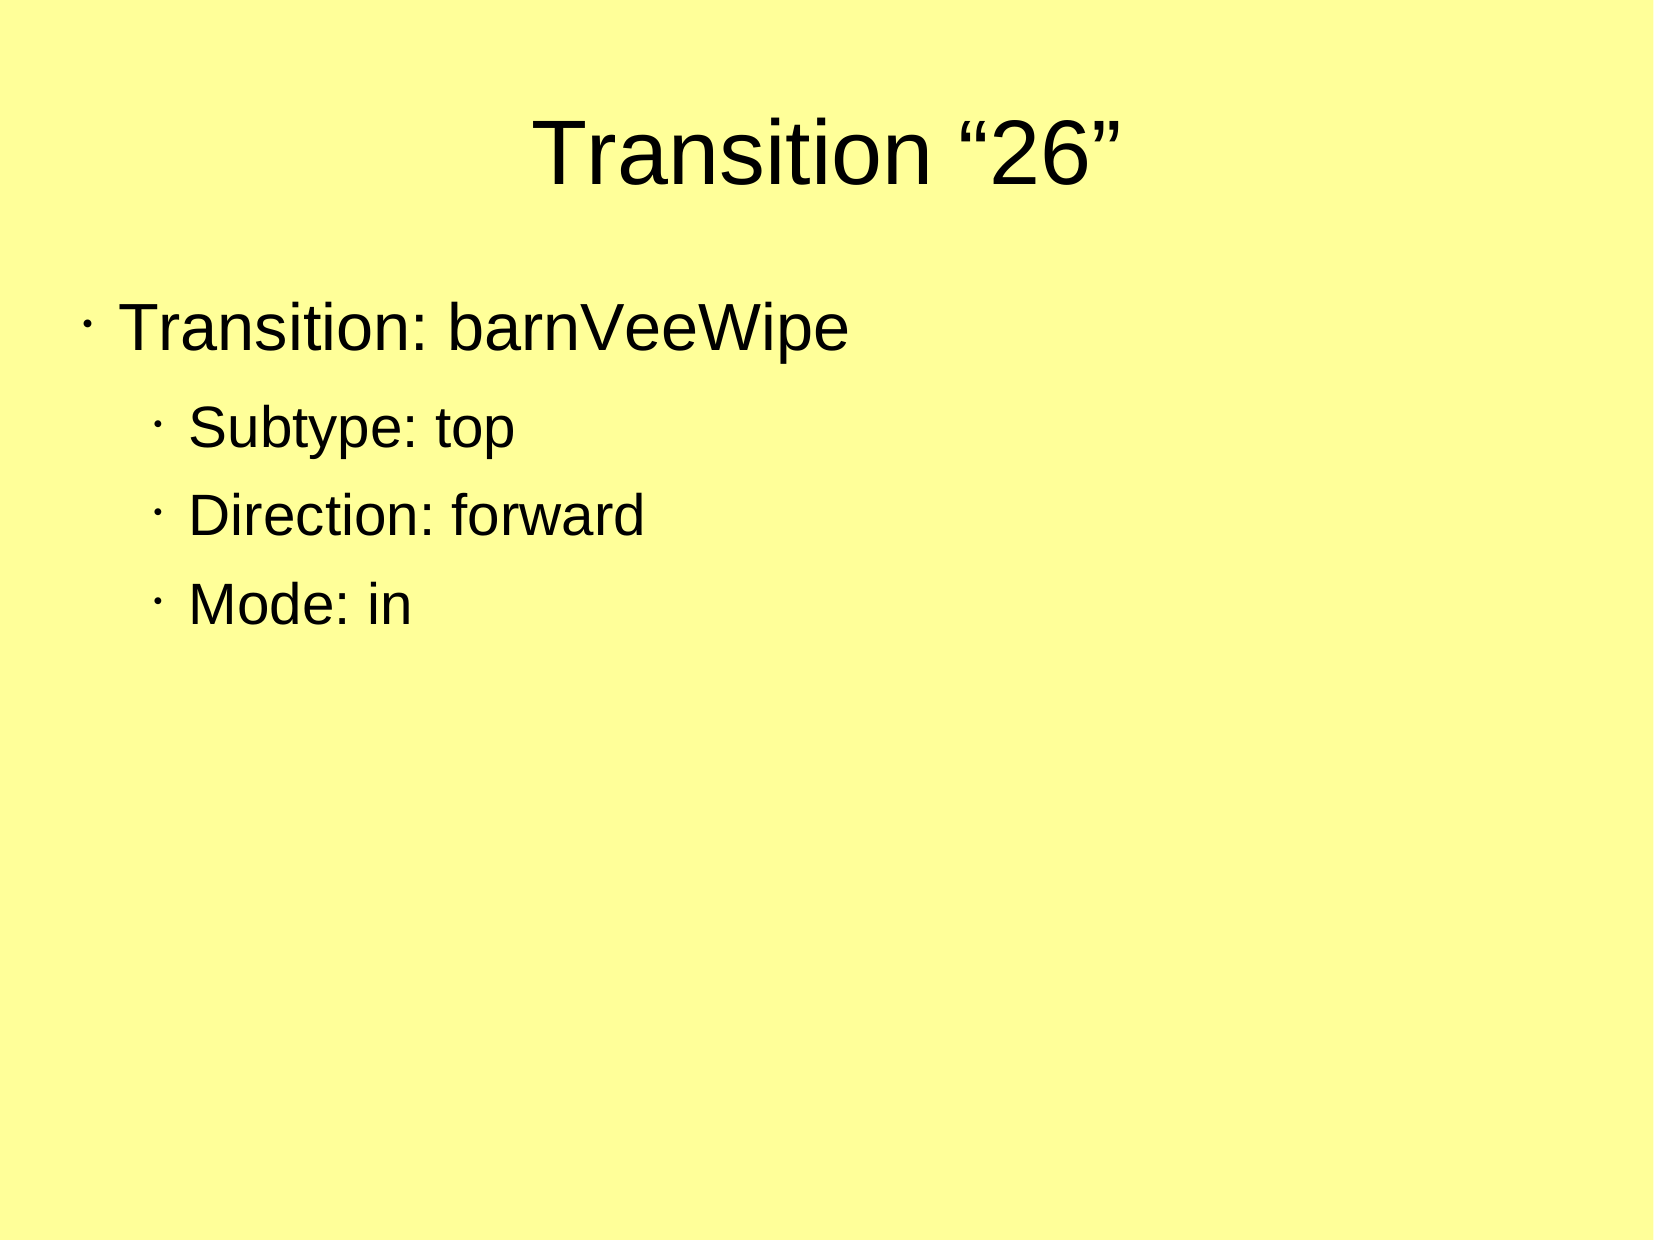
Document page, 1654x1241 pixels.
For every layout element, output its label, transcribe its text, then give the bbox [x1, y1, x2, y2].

list Transition: barnVeeWipe Subtype: top Direction: forward Mode: in [82, 290, 1571, 1080]
title Transition “26” [82, 49, 1571, 257]
